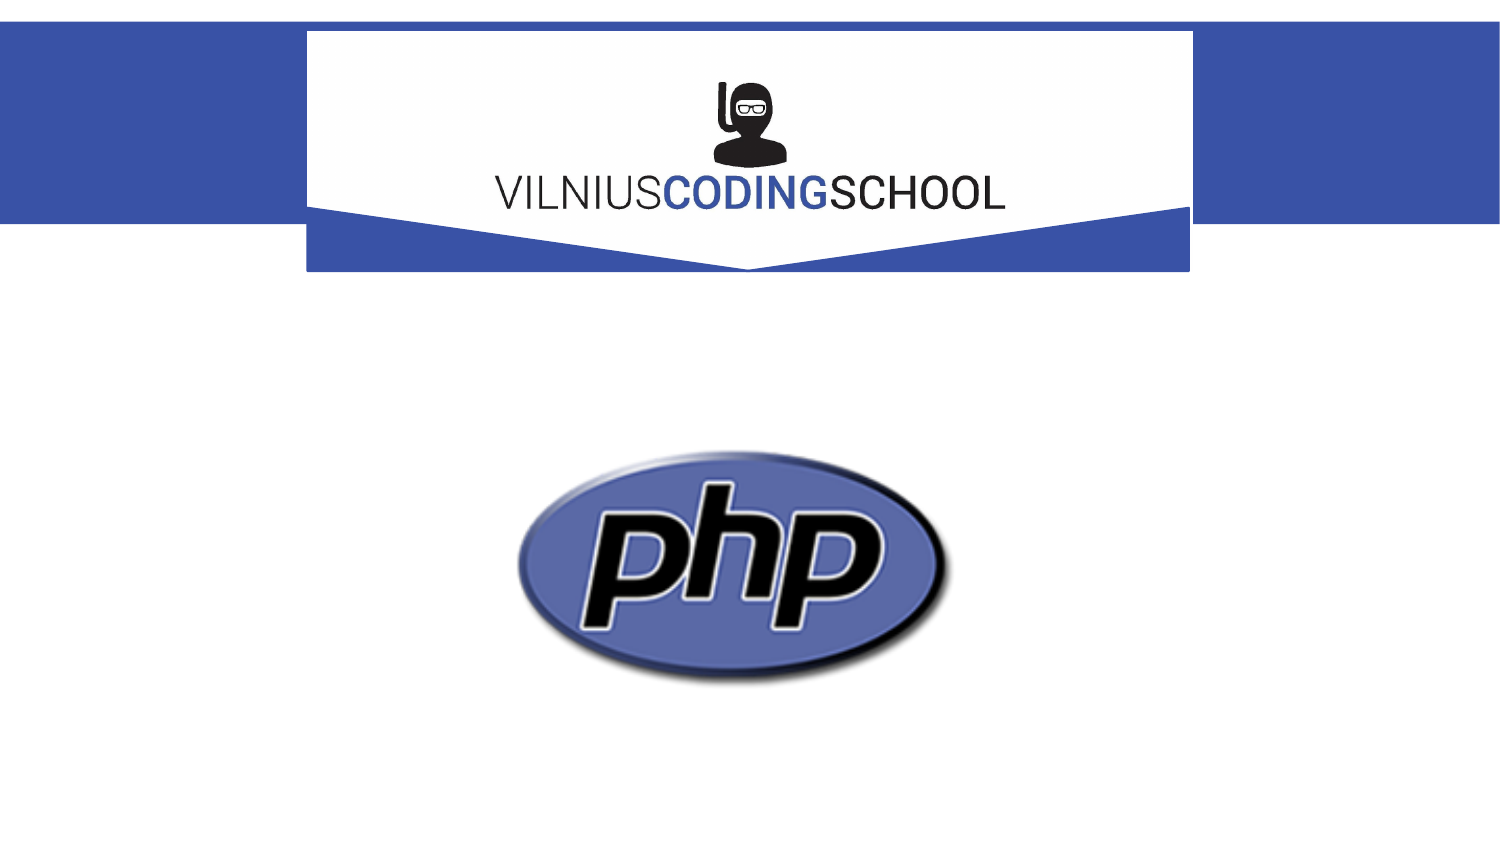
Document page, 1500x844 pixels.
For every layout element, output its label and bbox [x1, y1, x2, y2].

picture [474, 436, 981, 696]
text_box [307, 207, 1189, 272]
picture [307, 31, 1193, 272]
